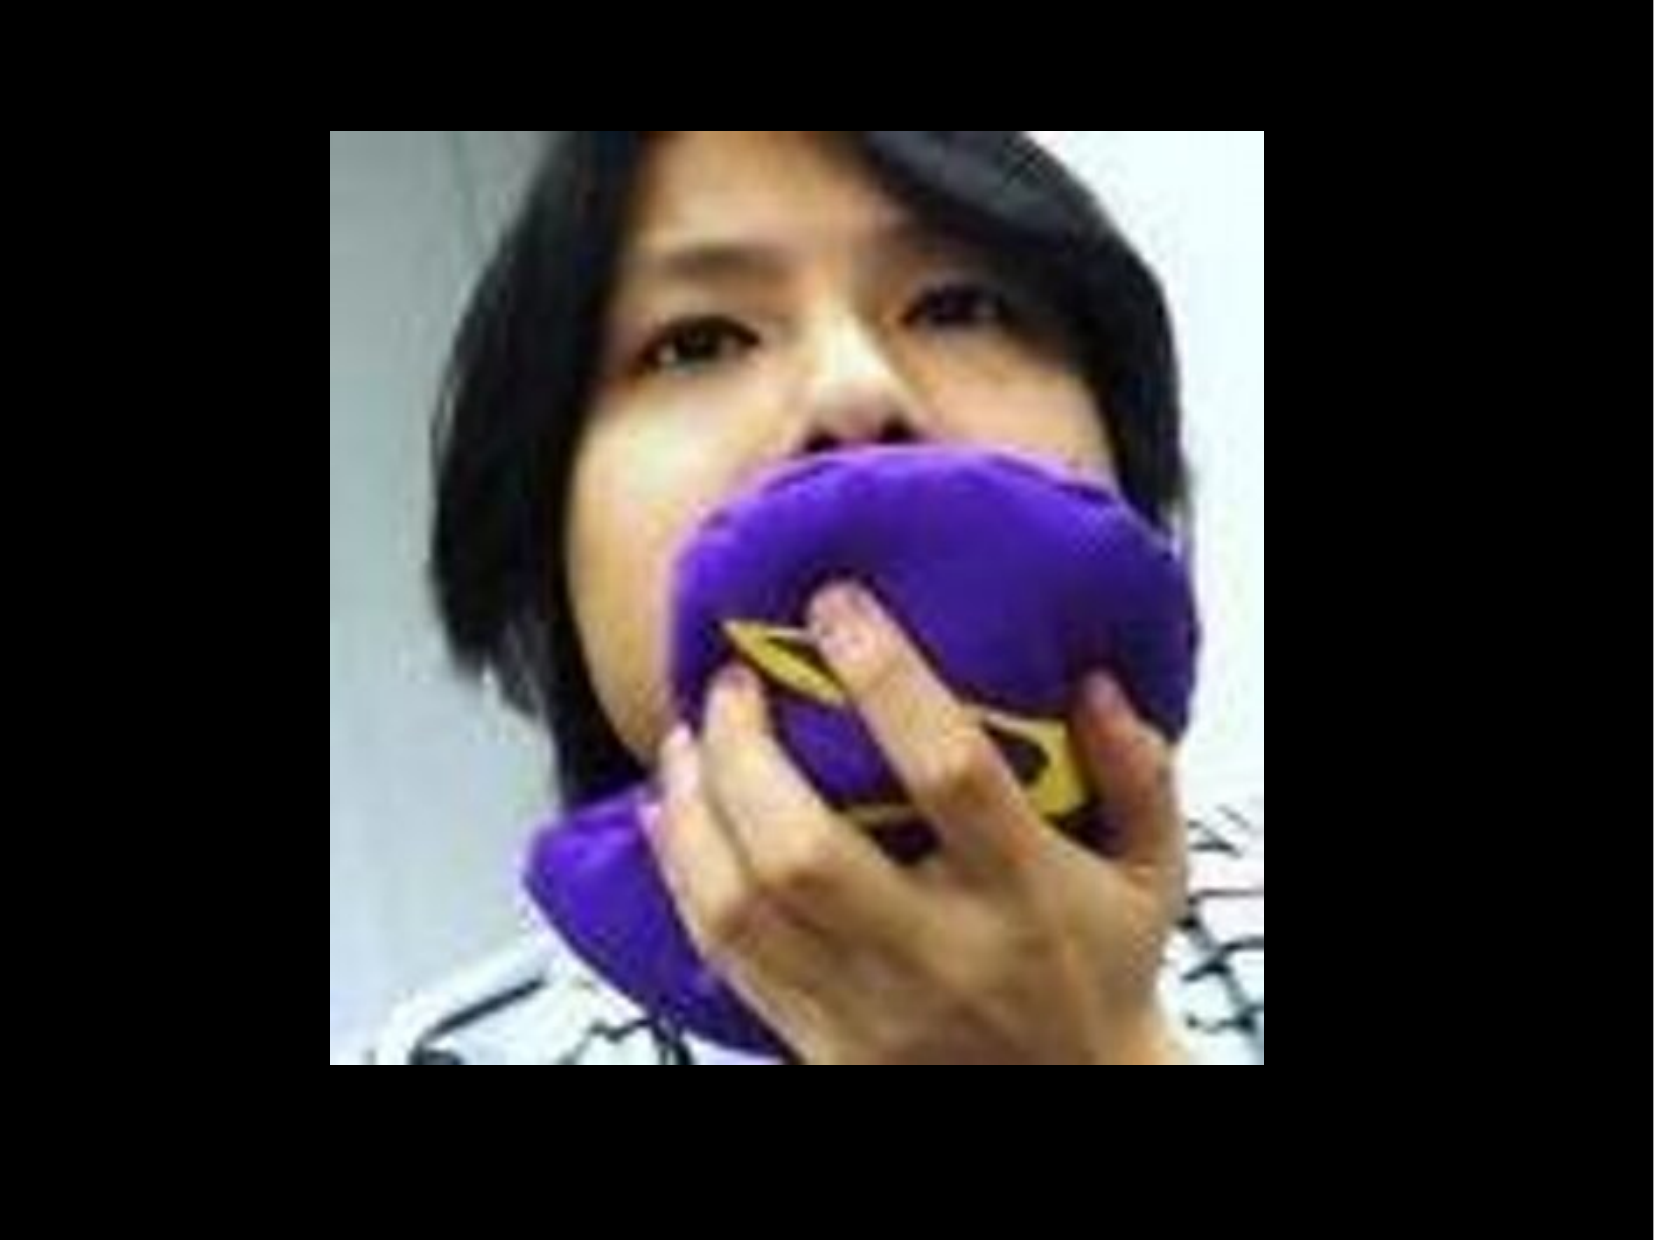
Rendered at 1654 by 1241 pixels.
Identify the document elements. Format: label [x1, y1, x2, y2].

picture [330, 131, 1264, 1065]
